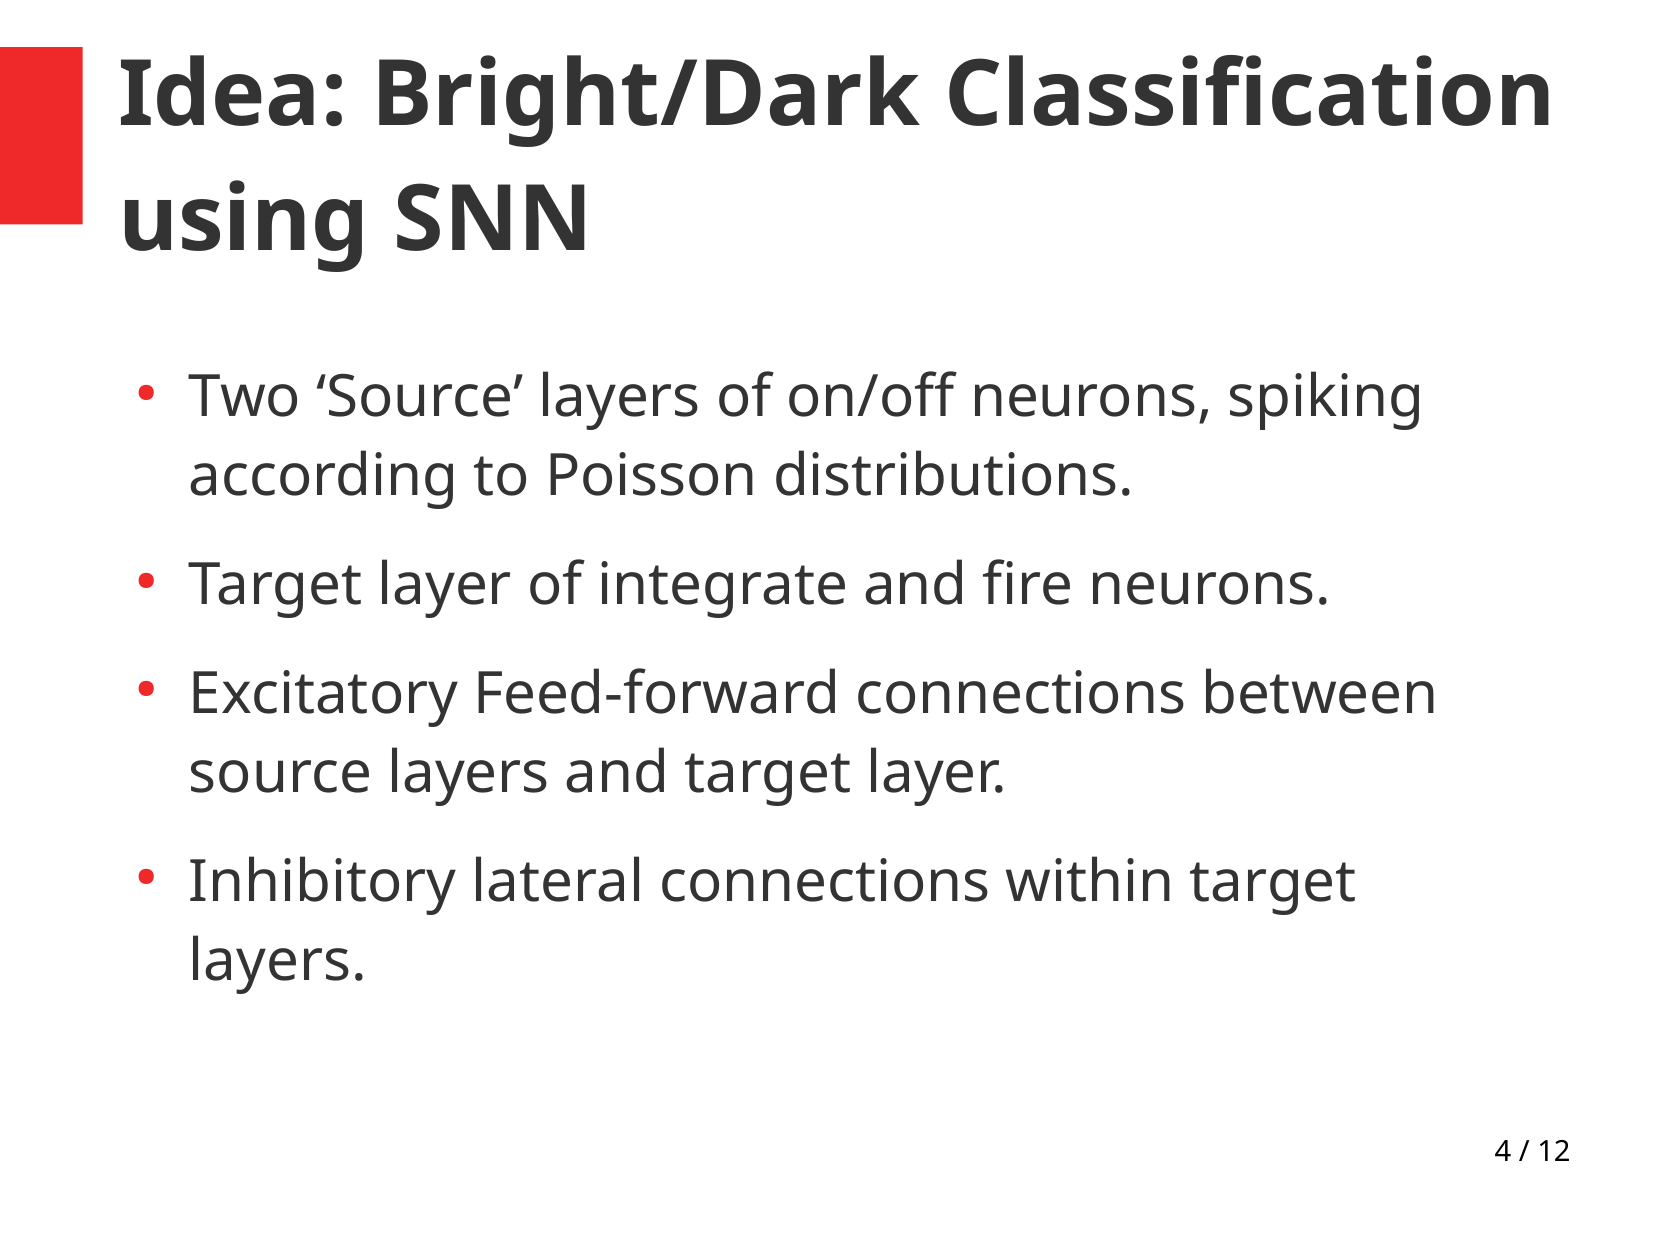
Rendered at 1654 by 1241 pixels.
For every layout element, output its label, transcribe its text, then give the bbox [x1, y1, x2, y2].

title Idea: Bright/Dark Classification using SNN [118, 45, 1571, 260]
list Two ‘Source’ layers of on/off neurons, spiking according to Poisson distributions. Target layer of integrate and fire neurons. Excitatory Feed-forward connections between source layers and target layer. Inhibitory lateral connections within target layers. [118, 354, 1536, 1074]
